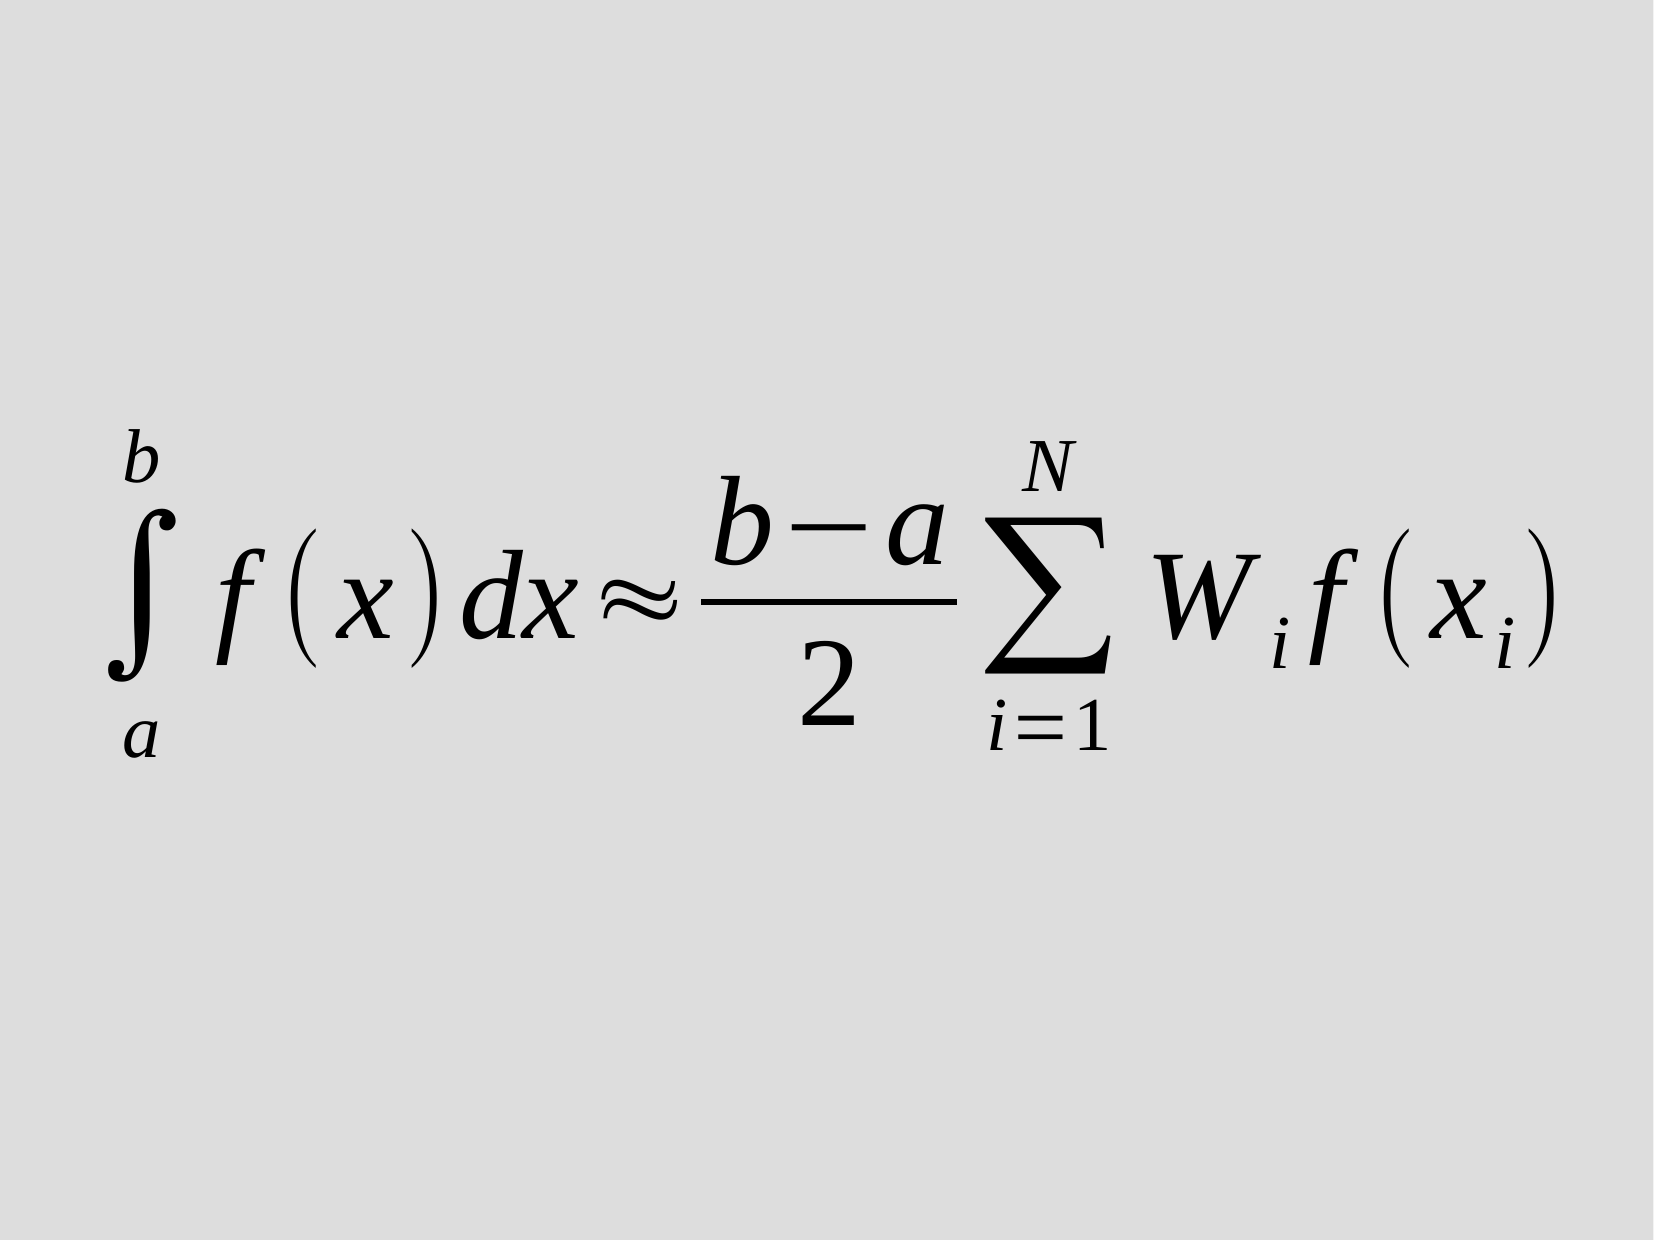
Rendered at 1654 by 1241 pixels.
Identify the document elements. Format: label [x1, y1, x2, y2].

chart [81, 414, 1572, 776]
